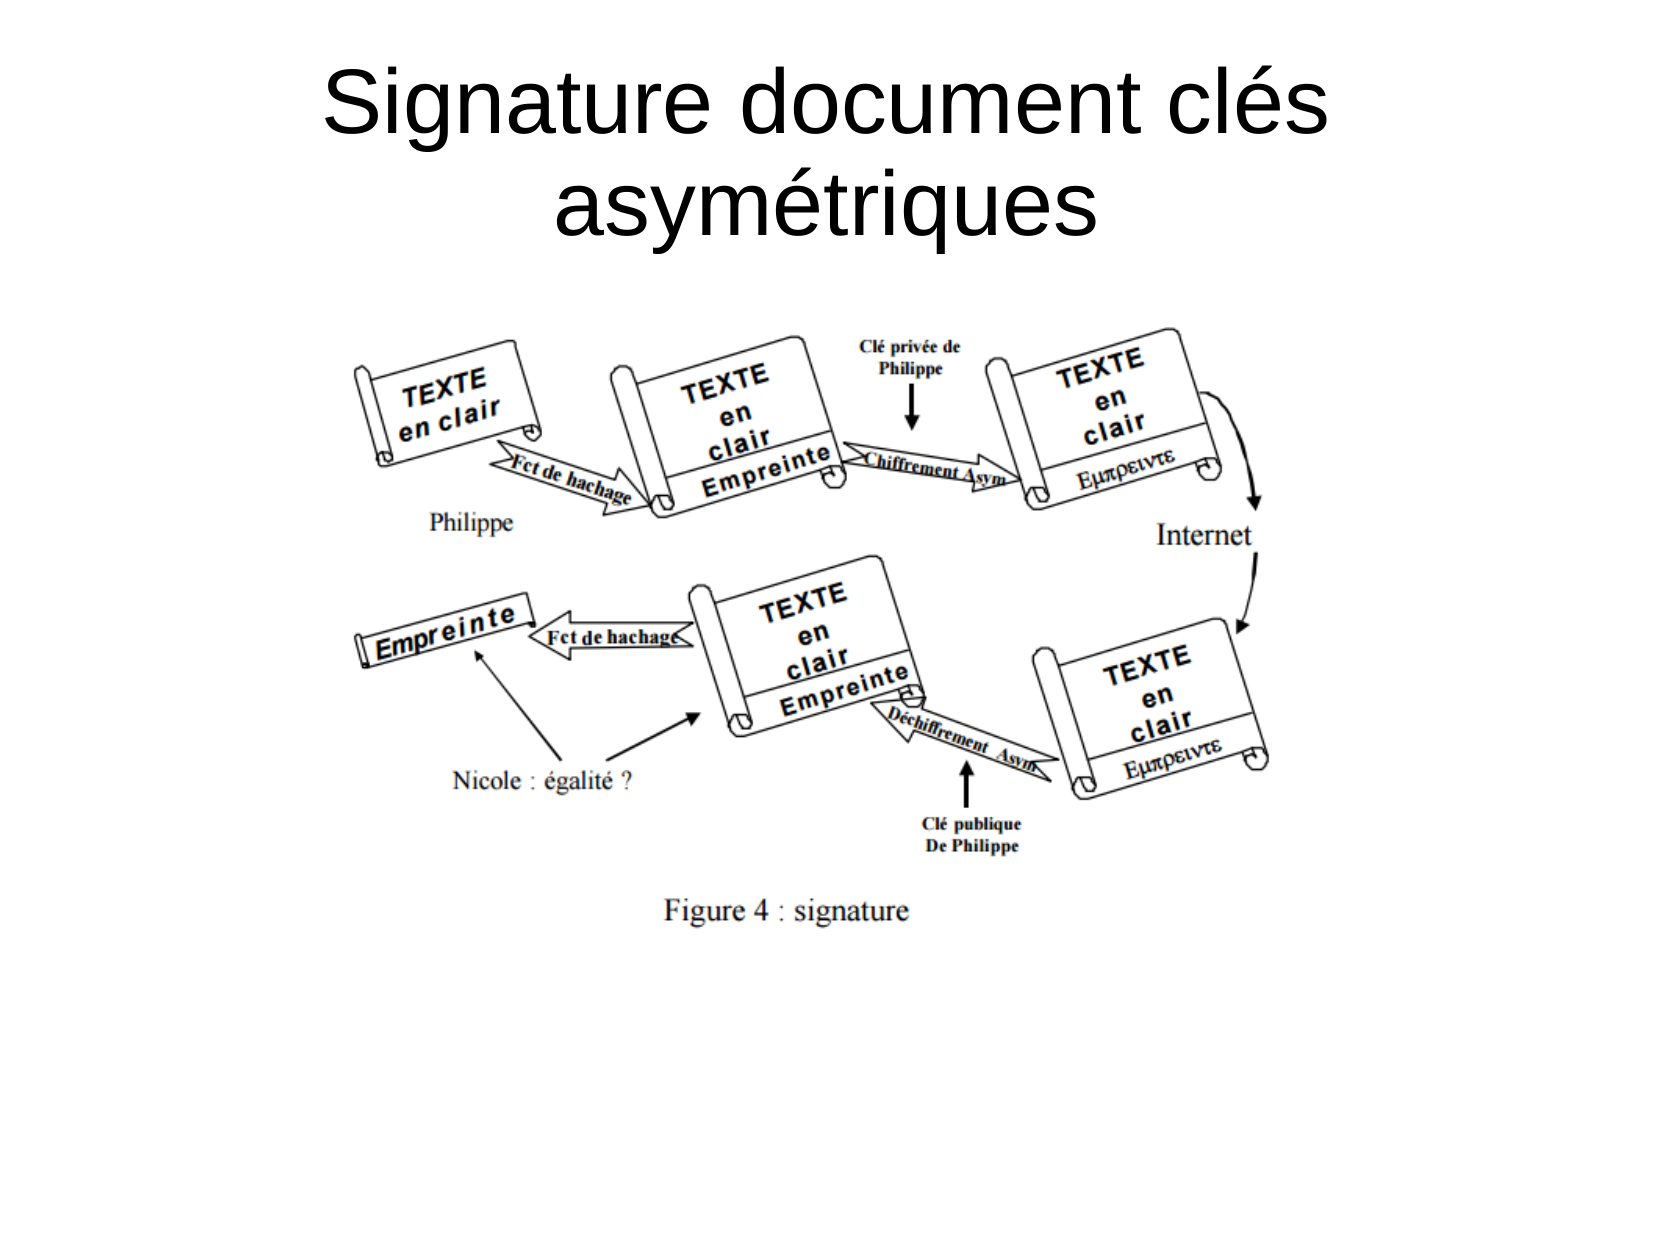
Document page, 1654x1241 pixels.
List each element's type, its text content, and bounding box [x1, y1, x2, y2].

picture [284, 290, 1377, 952]
title Signature document clés asymétriques [82, 49, 1571, 257]
